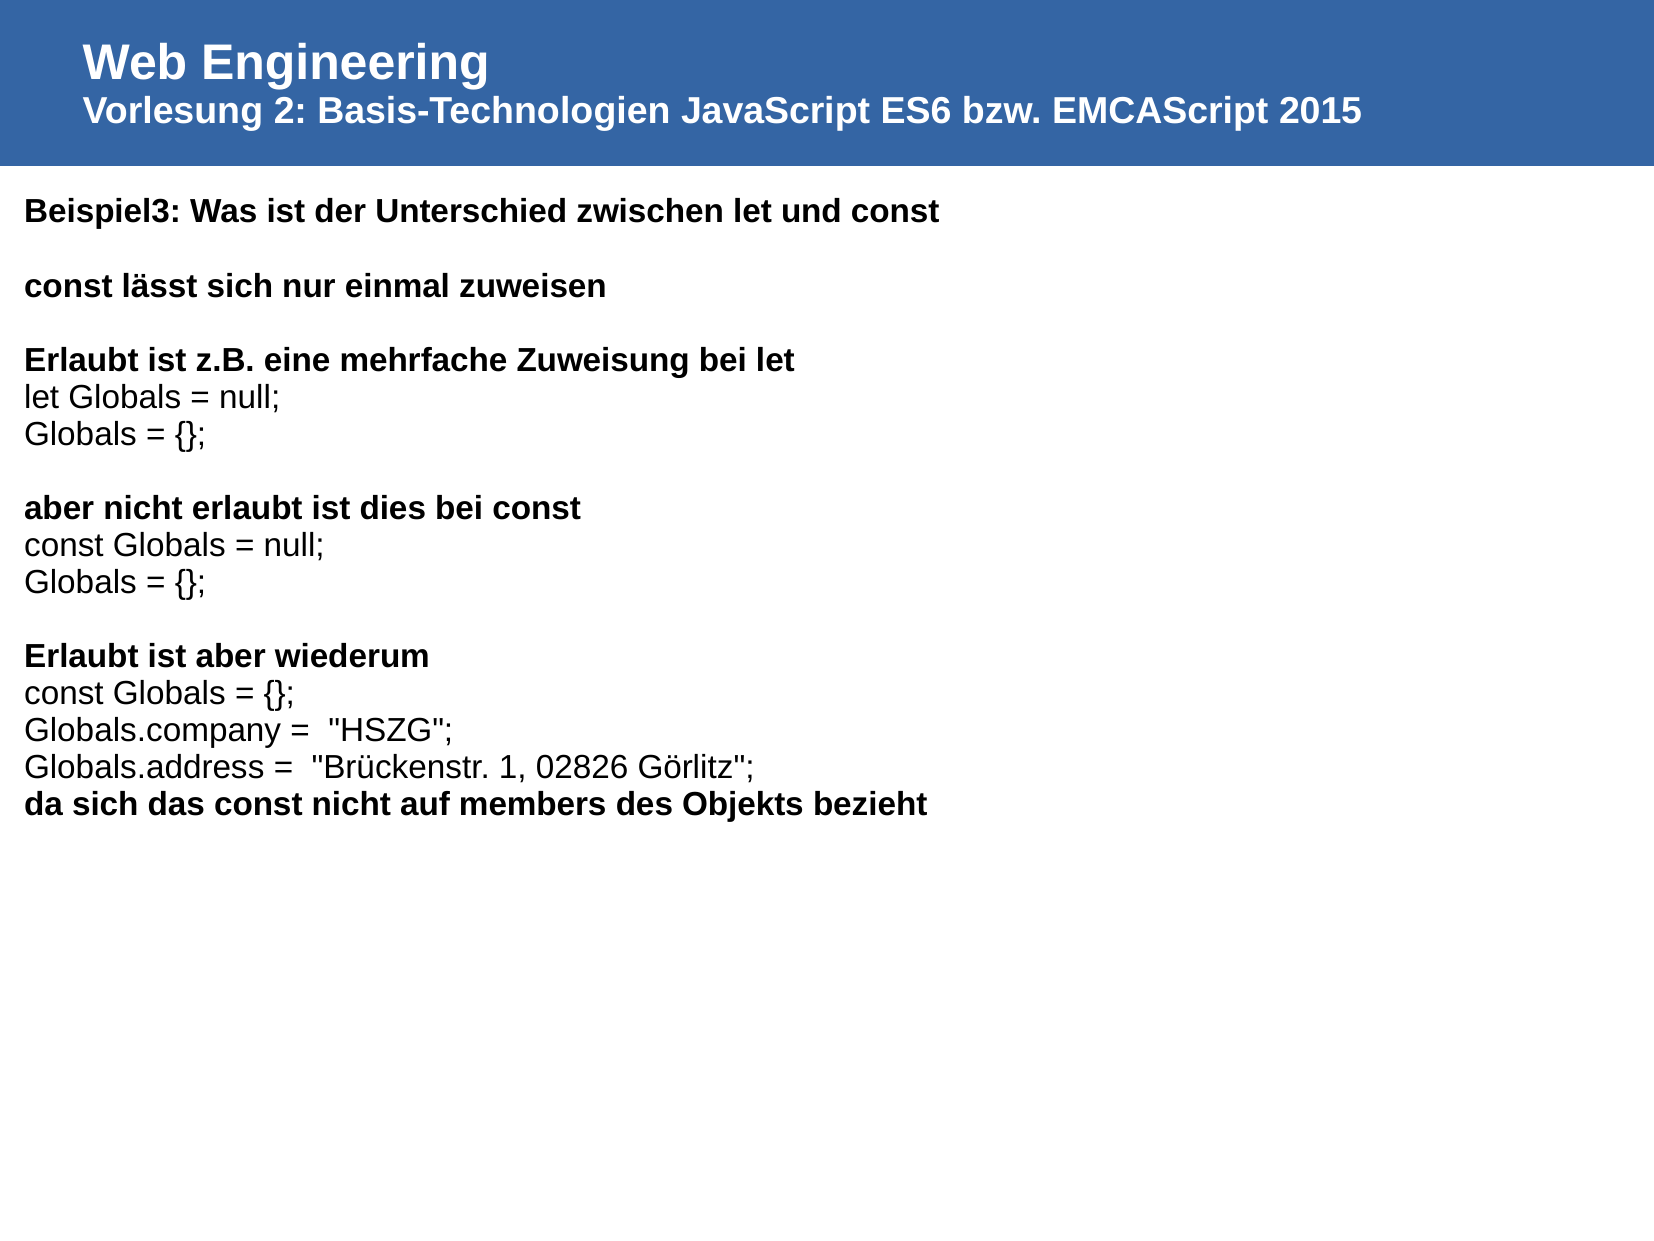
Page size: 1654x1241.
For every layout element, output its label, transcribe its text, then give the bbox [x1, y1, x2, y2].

title Web Engineering Vorlesung 2: Basis-Technologien JavaScript ES6 bzw. EMCAScript 2015 [82, 0, 1571, 166]
text_box Beispiel3: Was ist der Unterschied zwischen let und const const lässt sich nur einmal zuweisen Erlaubt ist z.B. eine mehrfache Zuweisung bei let let Globals = null; Globals = {}; aber nicht erlaubt ist dies bei const const Globals = null; Globals = {}; Erlaubt ist aber wiederum const Globals = {}; Globals.company = "HSZG"; Globals.address = "Brückenstr. 1, 02826 Görlitz"; da sich das const nicht auf members des Objekts bezieht [9, 185, 1560, 1170]
